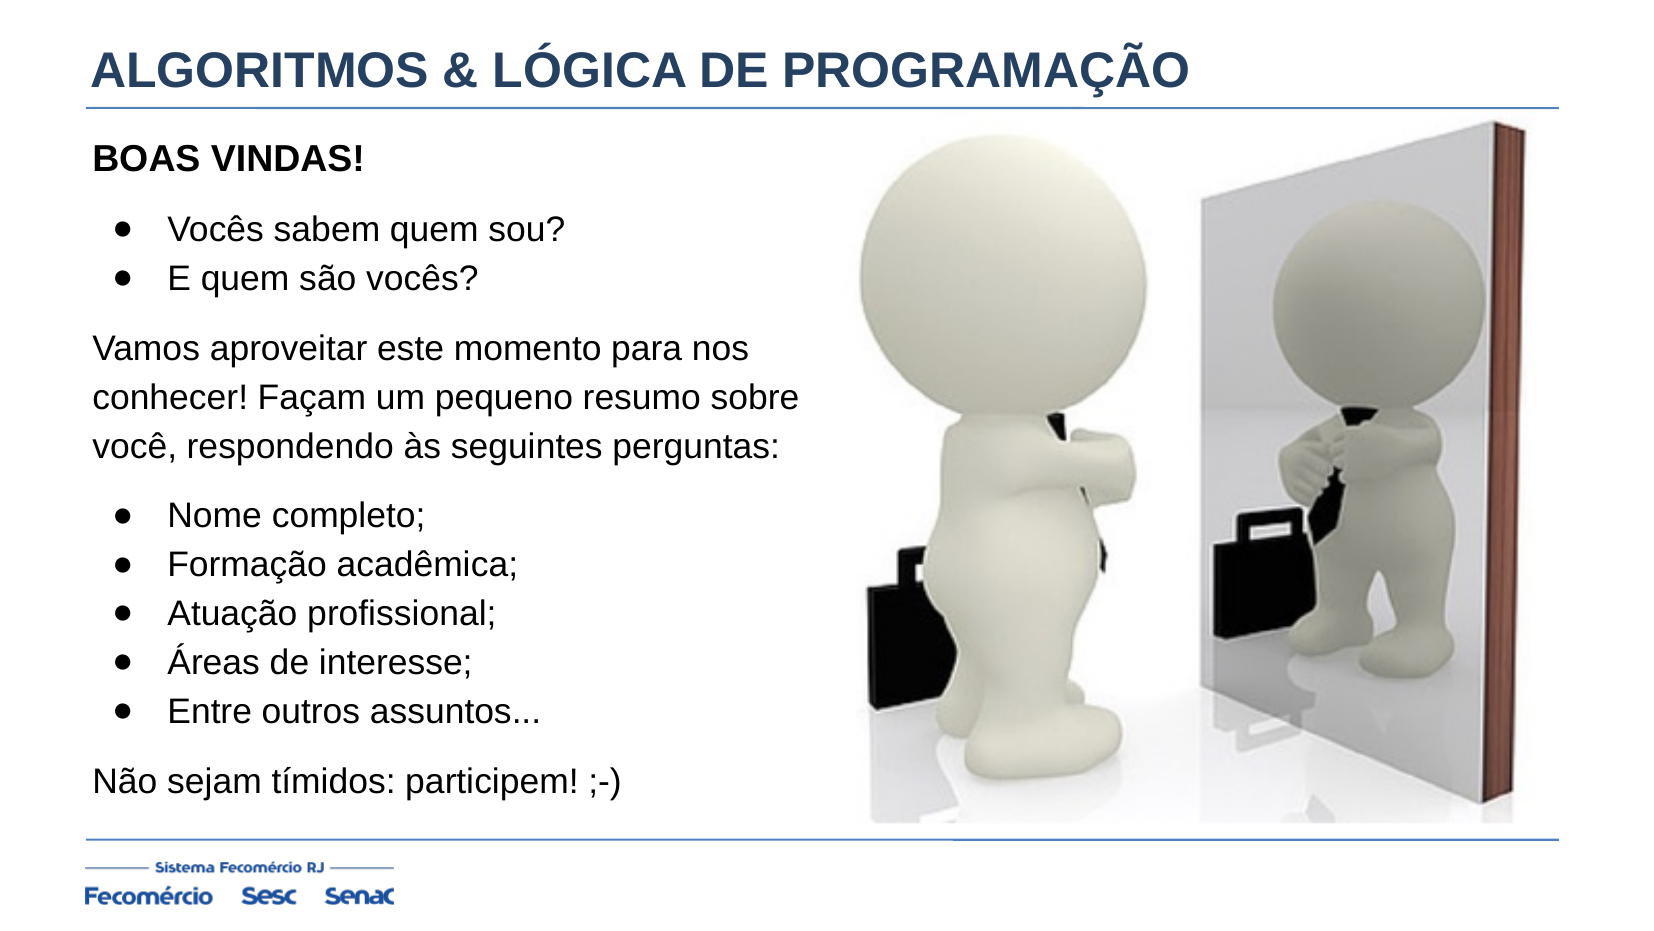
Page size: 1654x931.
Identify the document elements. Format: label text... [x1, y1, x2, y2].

text_box BOAS VINDAS! Vocês sabem quem sou? E quem são vocês? Vamos aproveitar este momento para nos conhecer! Façam um pequeno resumo sobre você, respondendo às seguintes perguntas: Nome completo; Formação acadêmica; Atuação profissional; Áreas de interesse; Entre outros assuntos... Não sejam tímidos: participem! ;-) [77, 112, 839, 836]
picture [839, 112, 1564, 836]
picture [62, 845, 416, 921]
text_box ALGORITMOS & LÓGICA DE PROGRAMAÇÃO [90, 32, 1564, 104]
